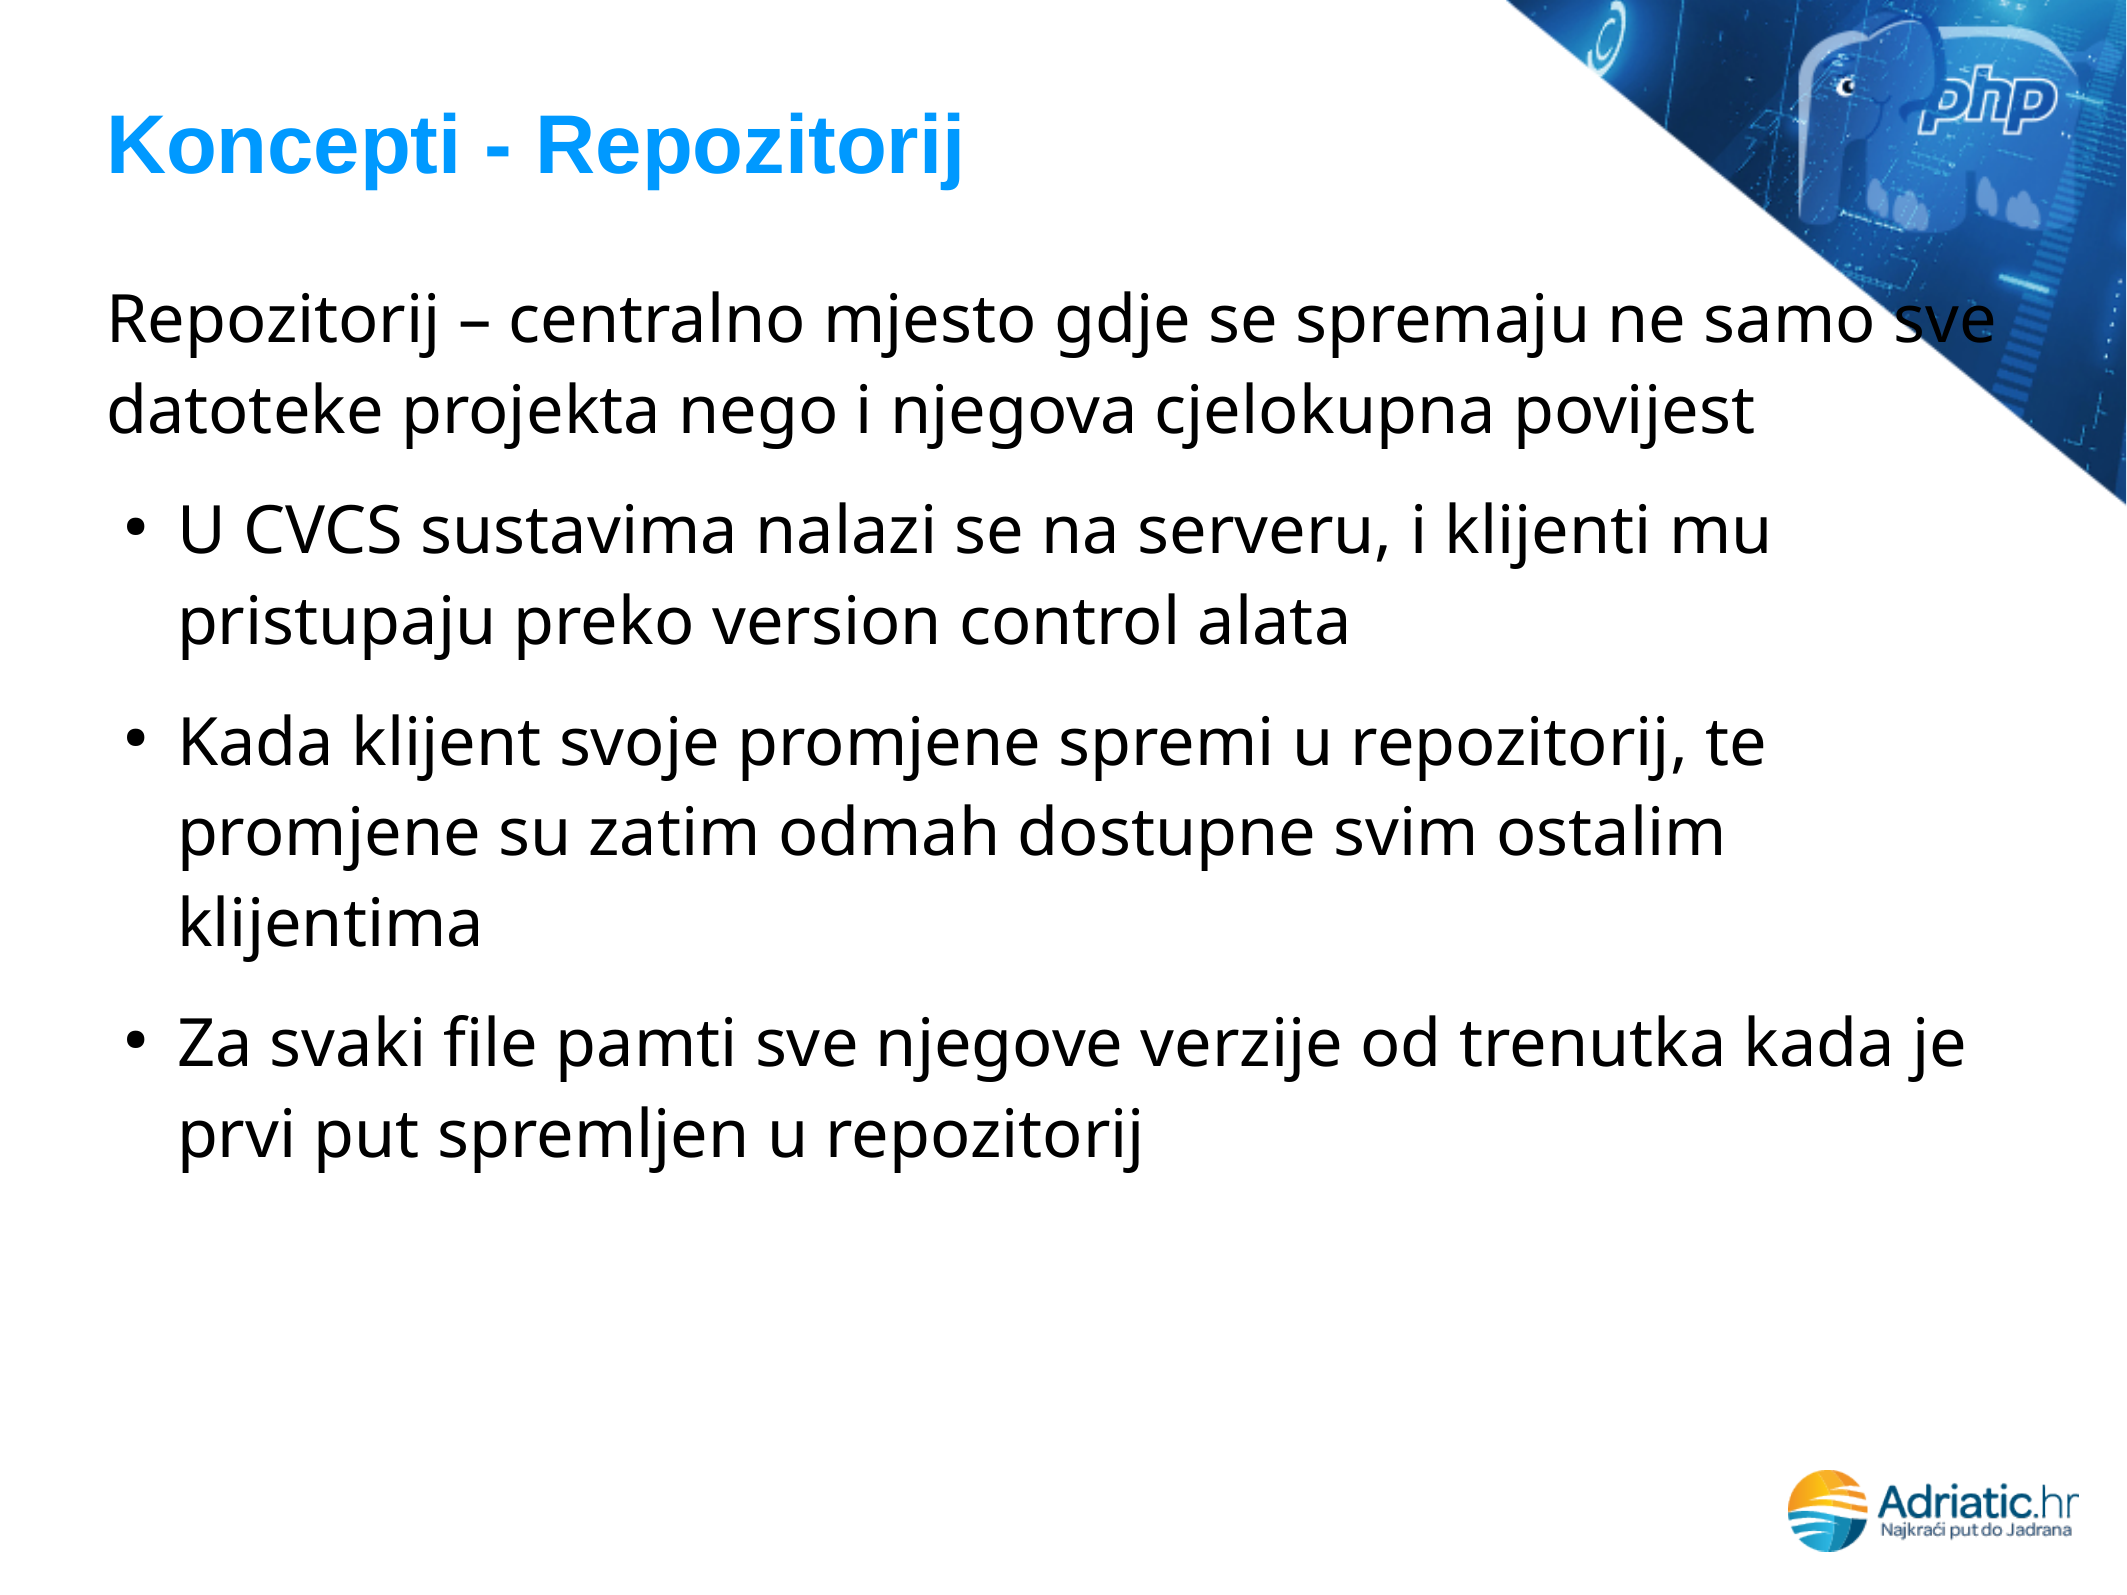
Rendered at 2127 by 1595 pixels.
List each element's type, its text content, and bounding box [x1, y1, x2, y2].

picture [1505, 0, 2127, 625]
list Repozitorij – centralno mjesto gdje se spremaju ne samo sve datoteke projekta nego i njegova cjelokupna povijest U CVCS sustavima nalazi se na serveru, i klijenti mu pristupaju preko version control alata Kada klijent svoje promjene spremi u repozitorij, te promjene su zatim odmah dostupne svim ostalim klijentima Za svaki file pamti sve njegove verzije od trenutka kada je prvi put spremljen u repozitorij [106, 271, 2020, 1453]
picture [1788, 1470, 2079, 1552]
title Koncepti - Repozitorij [106, 70, 1630, 219]
